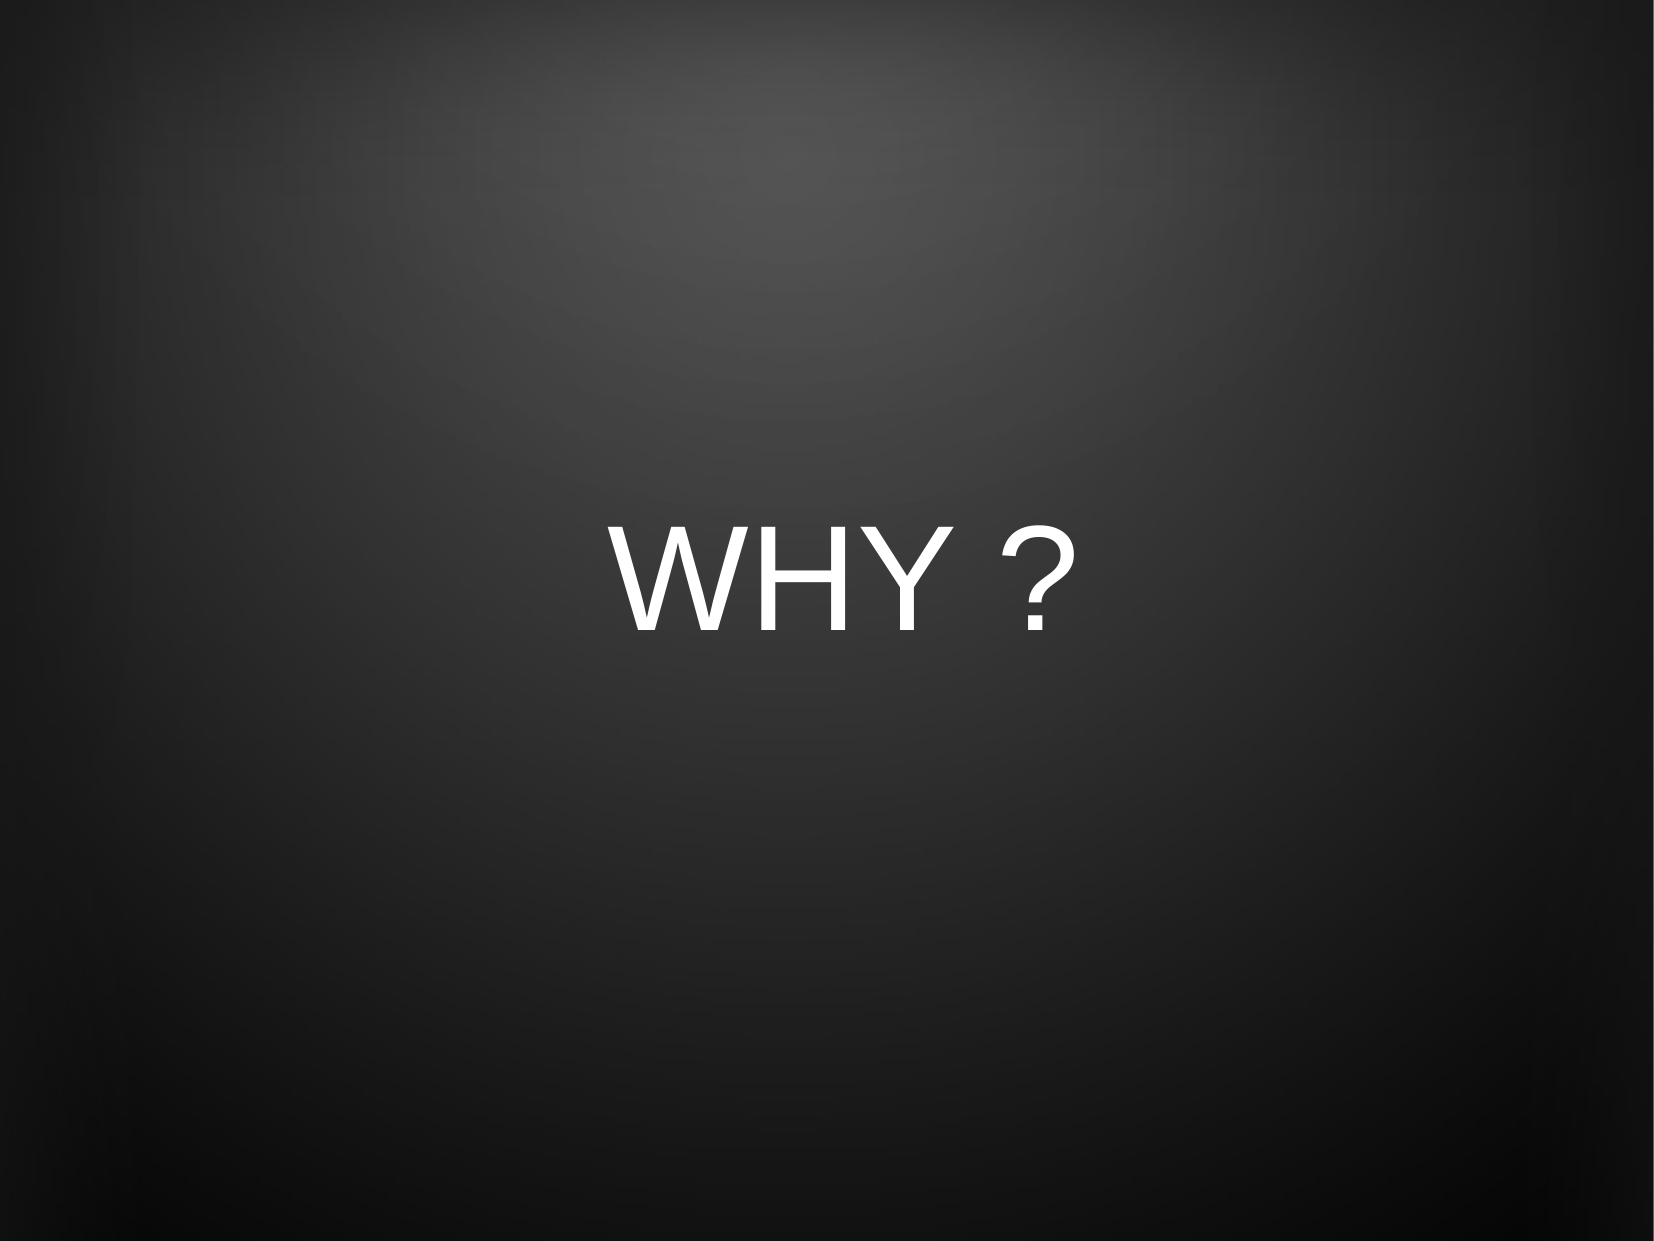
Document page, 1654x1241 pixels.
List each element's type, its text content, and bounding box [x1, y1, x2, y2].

text_box WHY ? [112, 487, 1576, 670]
picture [0, 0, 1654, 1241]
